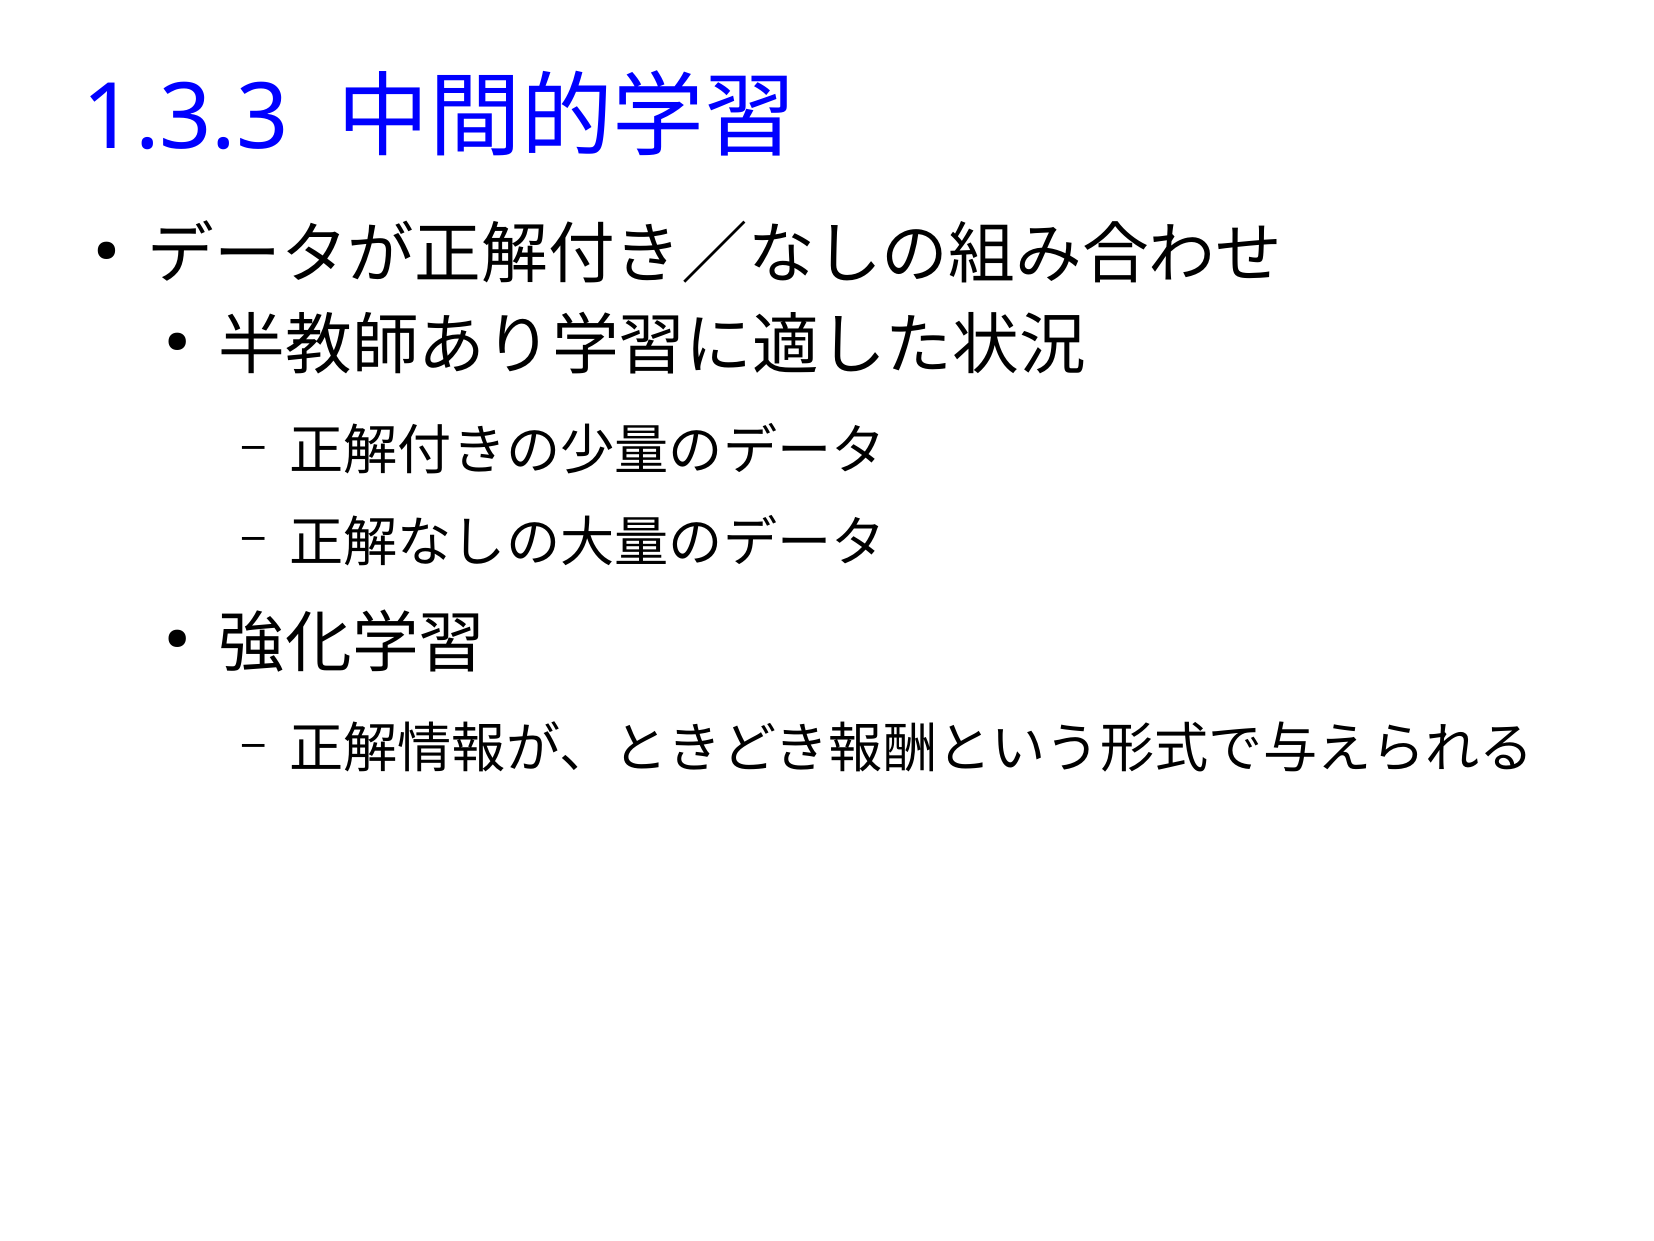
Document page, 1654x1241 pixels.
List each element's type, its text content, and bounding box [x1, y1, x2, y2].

title 1.3.3 中間的学習 [82, 44, 1571, 183]
list データが正解付き／なしの組み合わせ 半教師あり学習に適した状況 正解付きの少量のデータ 正解なしの大量のデータ 強化学習 正解情報が、ときどき報酬という形式で与えられる [76, 206, 1565, 1182]
